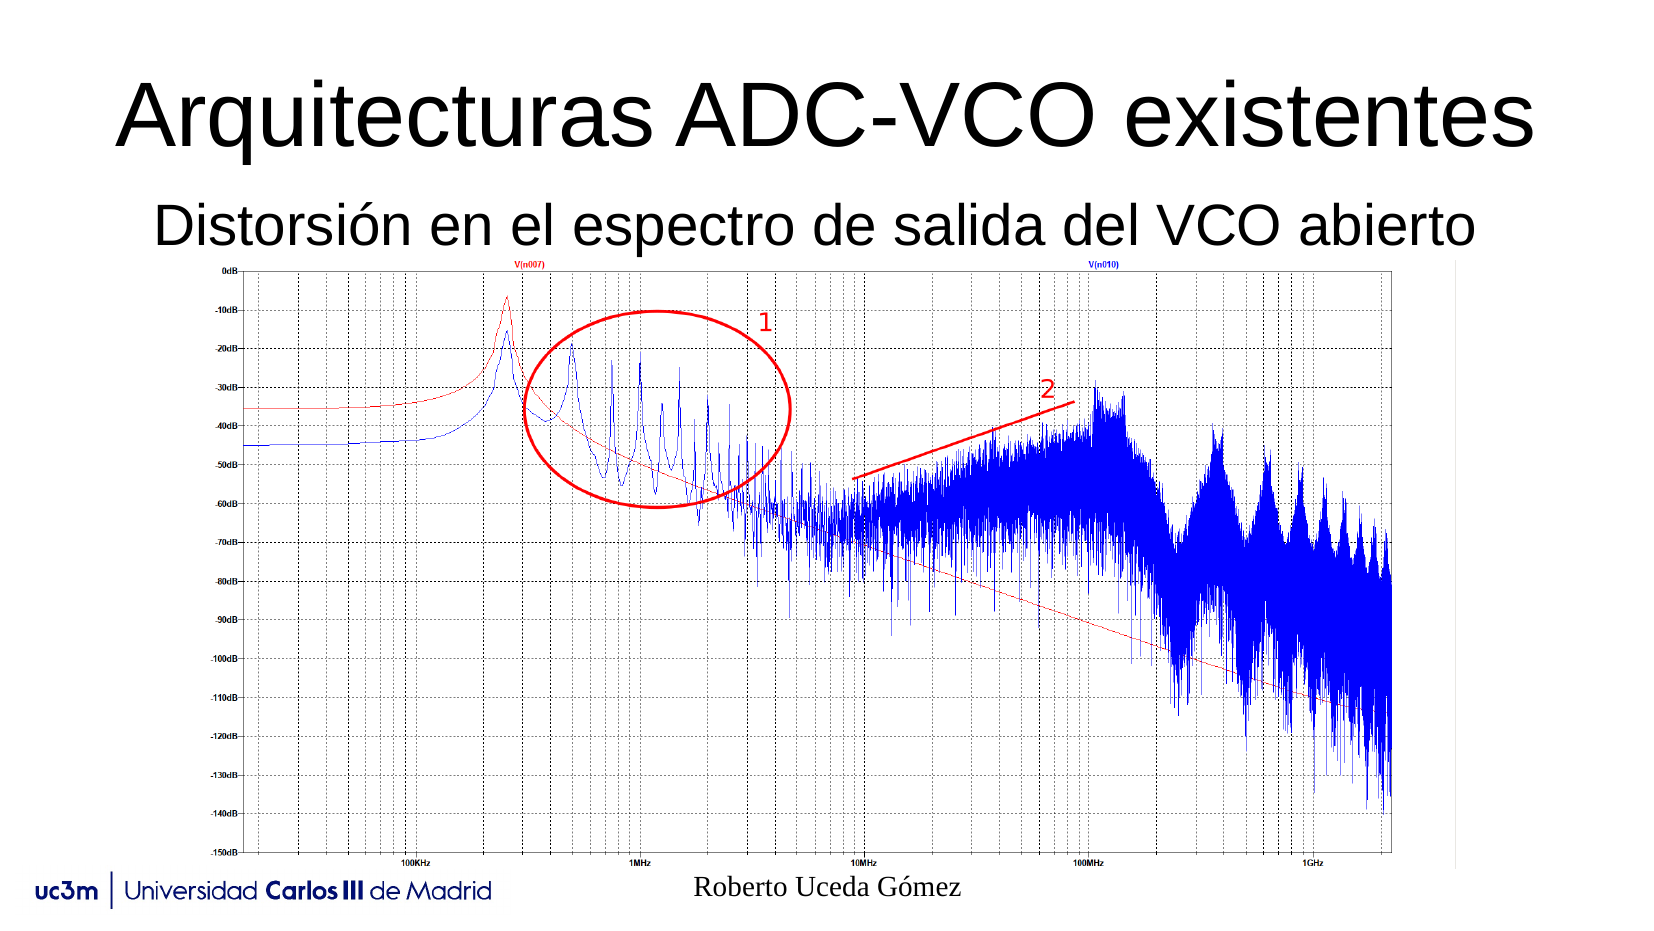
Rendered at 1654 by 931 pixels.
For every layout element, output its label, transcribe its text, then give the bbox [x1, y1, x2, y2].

title Arquitecturas ADC-VCO existentes [82, 37, 1571, 192]
picture [15, 260, 1456, 915]
list Distorsión en el espectro de salida del VCO abierto [82, 192, 1571, 732]
